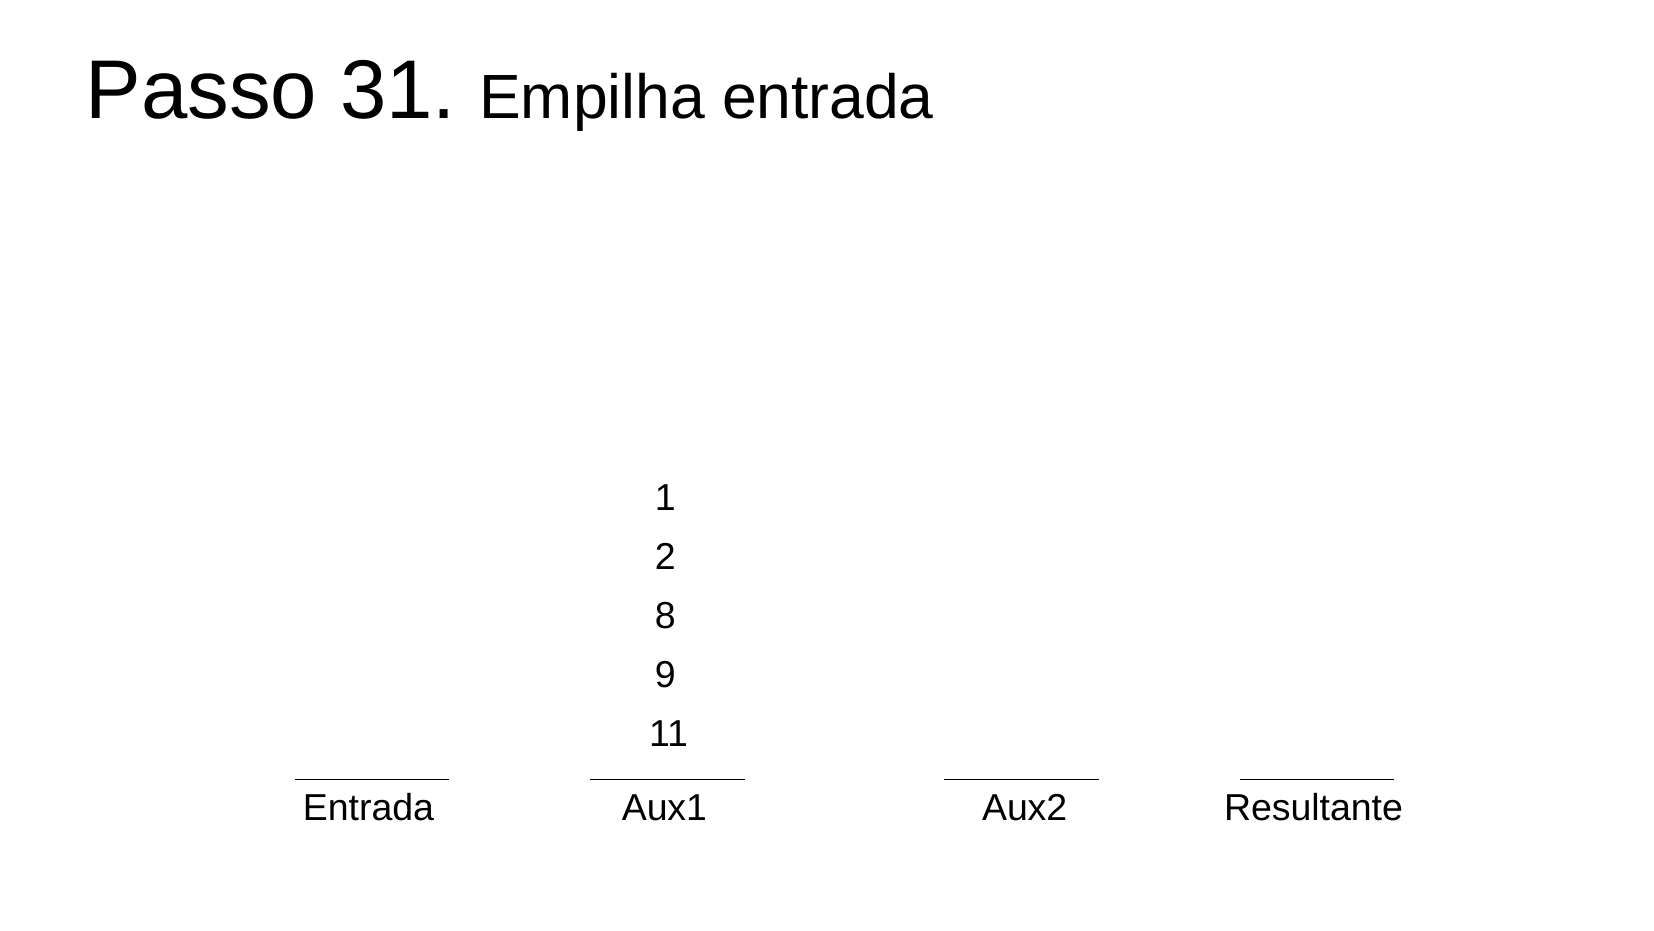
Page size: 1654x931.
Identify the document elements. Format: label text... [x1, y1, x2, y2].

text_box Aux1 [607, 780, 723, 837]
text_box 9 [640, 645, 709, 703]
text_box 11 [634, 705, 703, 762]
text_box 8 [640, 586, 709, 644]
text_box Aux2 [967, 780, 1083, 837]
text_box Passo 31. Empilha entrada [70, 35, 1583, 353]
text_box 1 [640, 468, 709, 526]
text_box Entrada [288, 779, 449, 837]
text_box Resultante [1209, 779, 1418, 837]
text_box 2 [640, 527, 709, 585]
